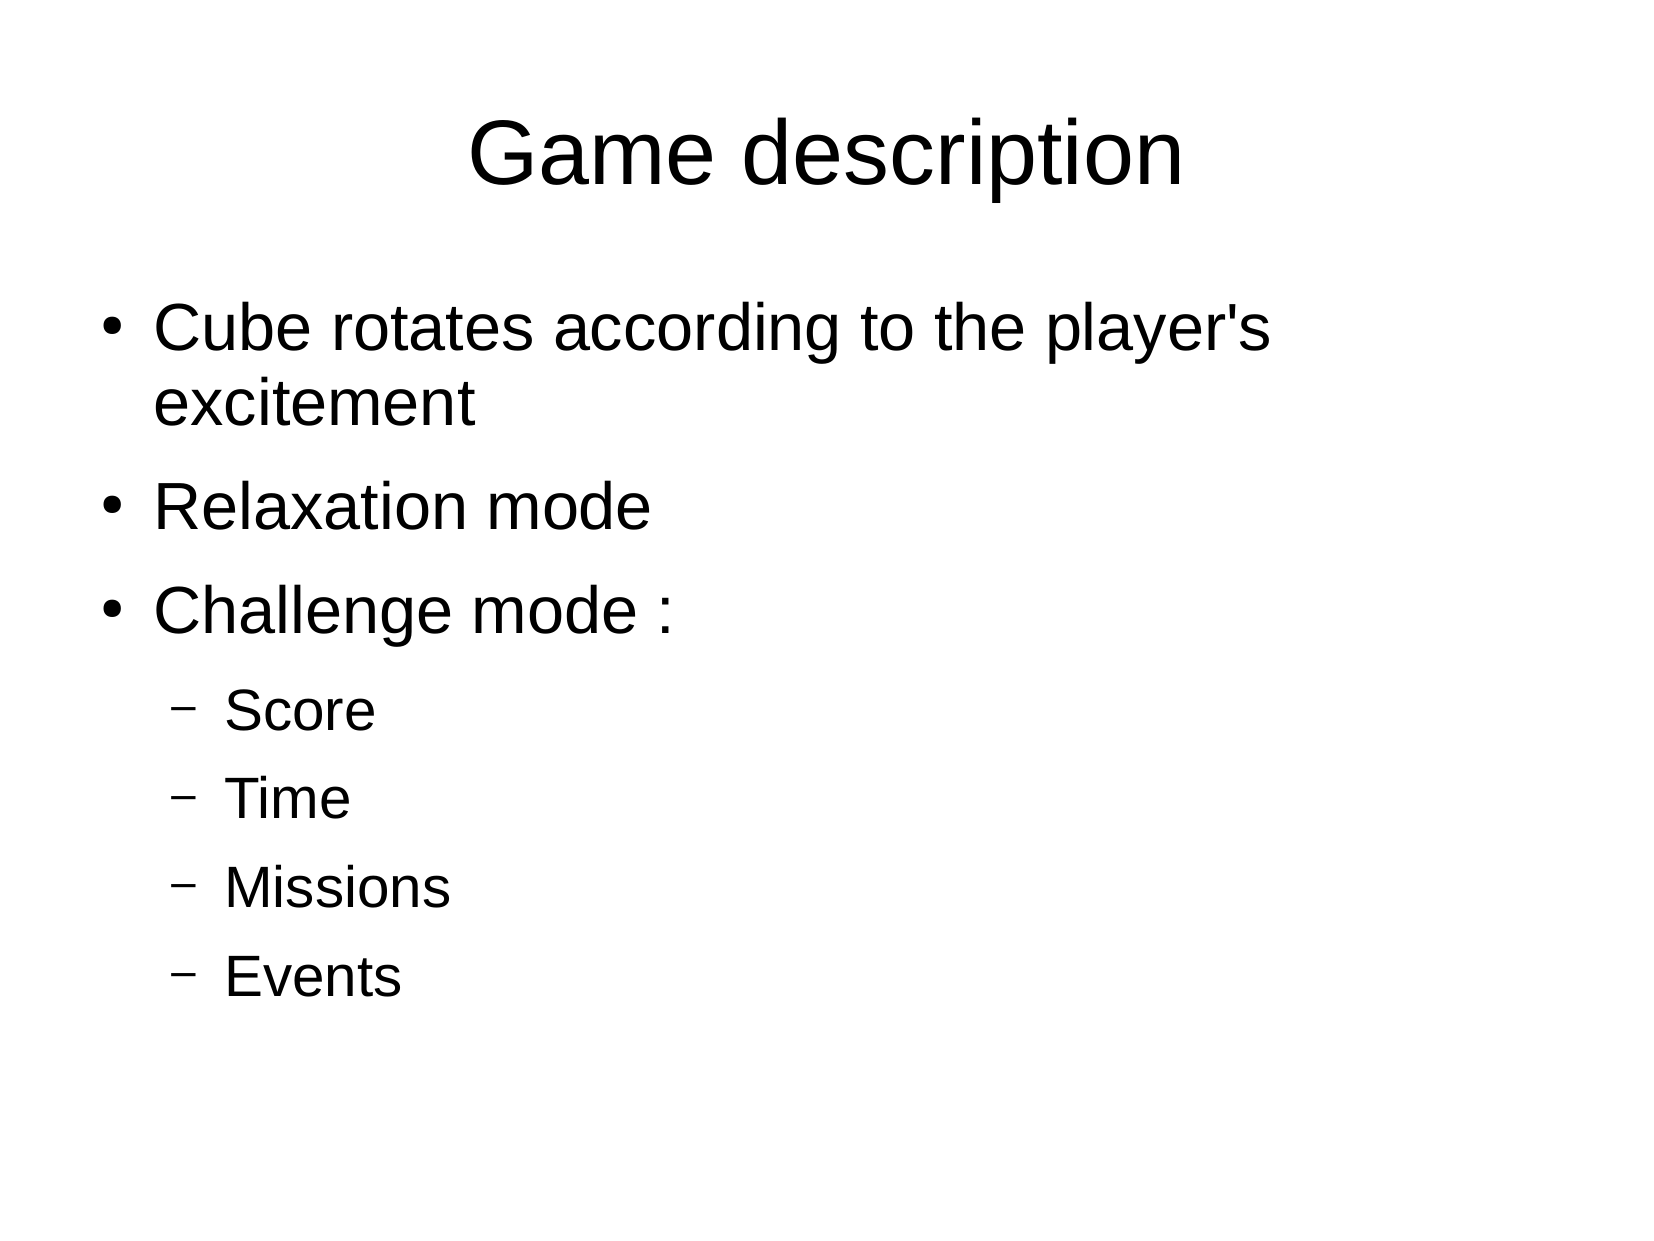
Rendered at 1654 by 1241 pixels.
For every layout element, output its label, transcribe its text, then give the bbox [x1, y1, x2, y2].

list Cube rotates according to the player's excitement Relaxation mode Challenge mode : Score Time Missions Events [82, 290, 1571, 1109]
title Game description [82, 49, 1571, 257]
